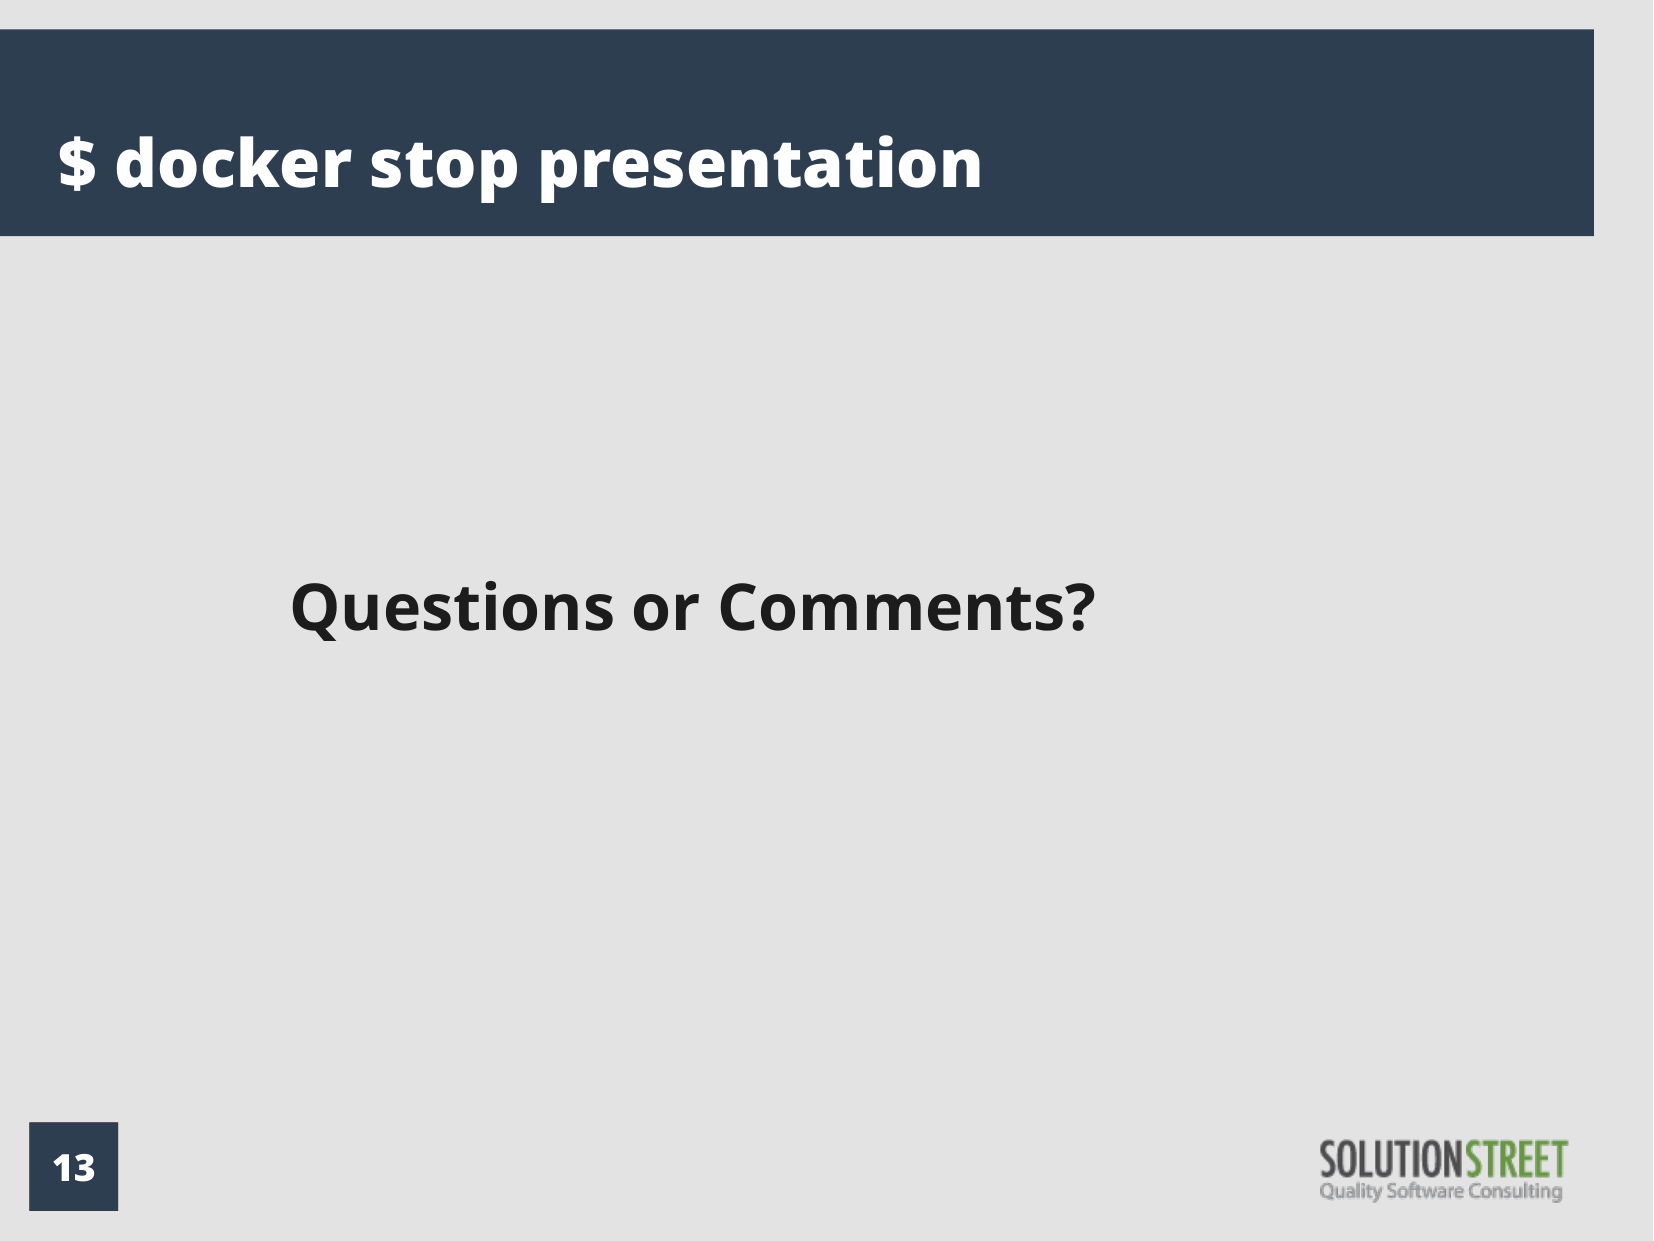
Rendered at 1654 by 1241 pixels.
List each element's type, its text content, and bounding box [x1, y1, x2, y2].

title $ docker stop presentation [58, 59, 1594, 207]
picture [1310, 1083, 1570, 1241]
list Questions or Comments? [289, 561, 1364, 650]
